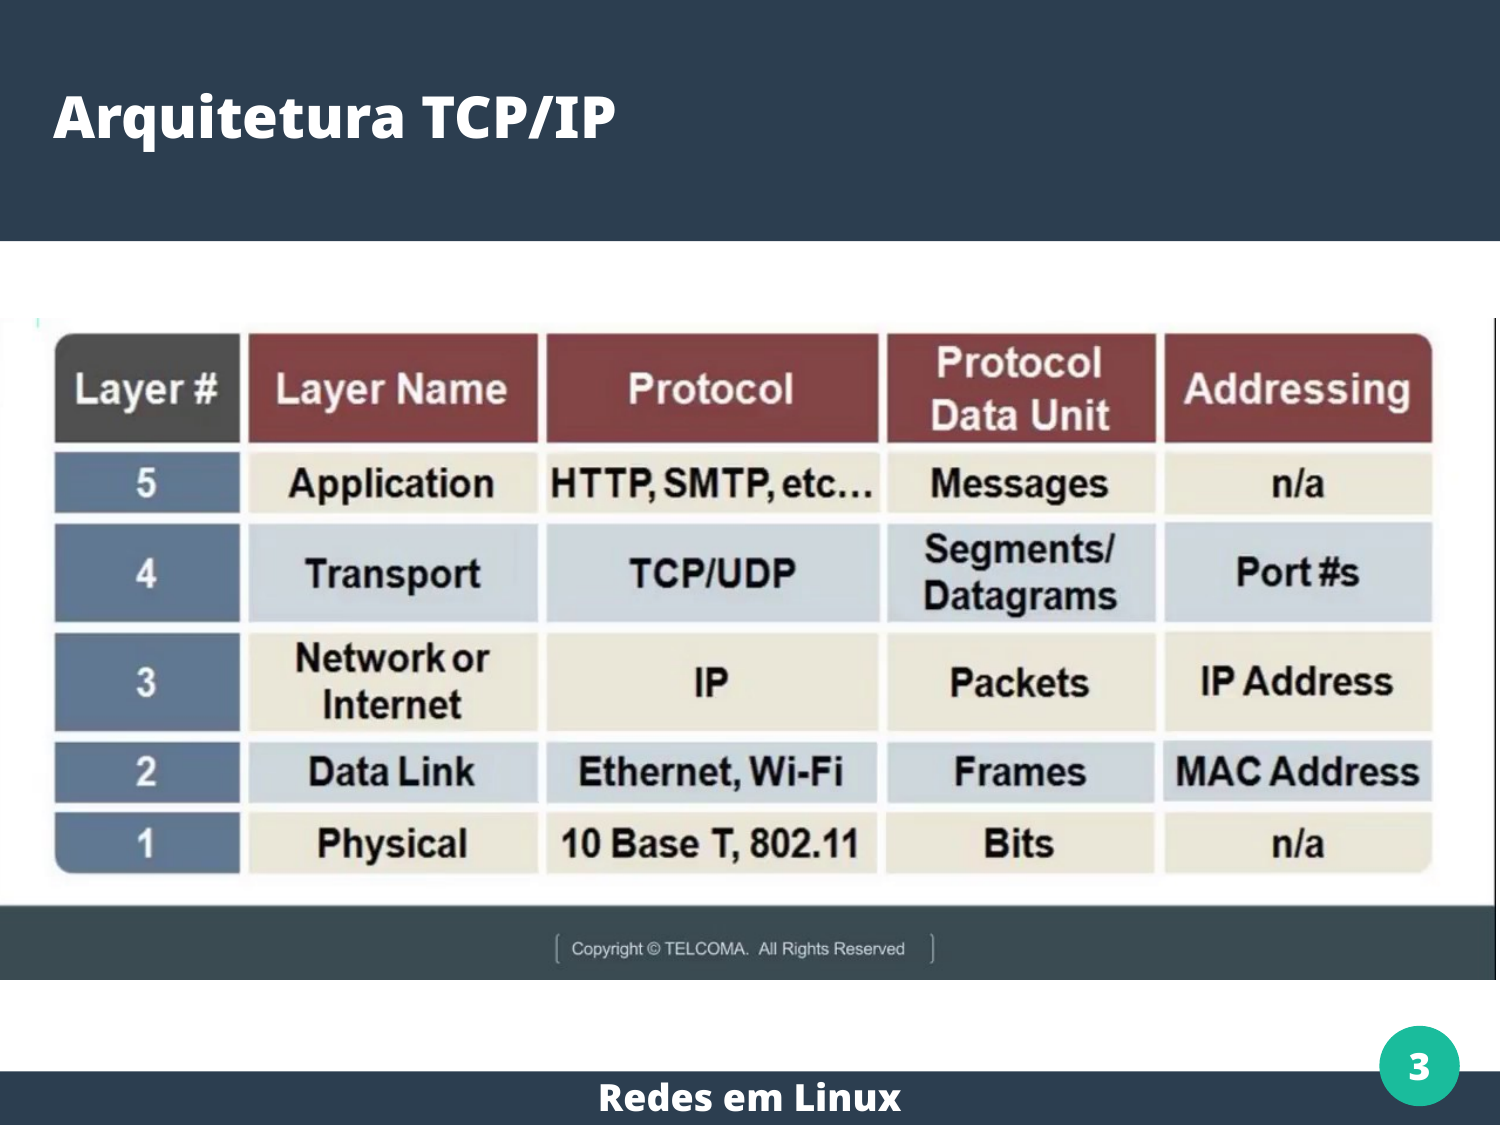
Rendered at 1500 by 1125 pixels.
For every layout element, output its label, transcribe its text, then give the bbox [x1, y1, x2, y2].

picture [0, 318, 1496, 980]
title Arquitetura TCP/IP [53, 44, 1447, 188]
